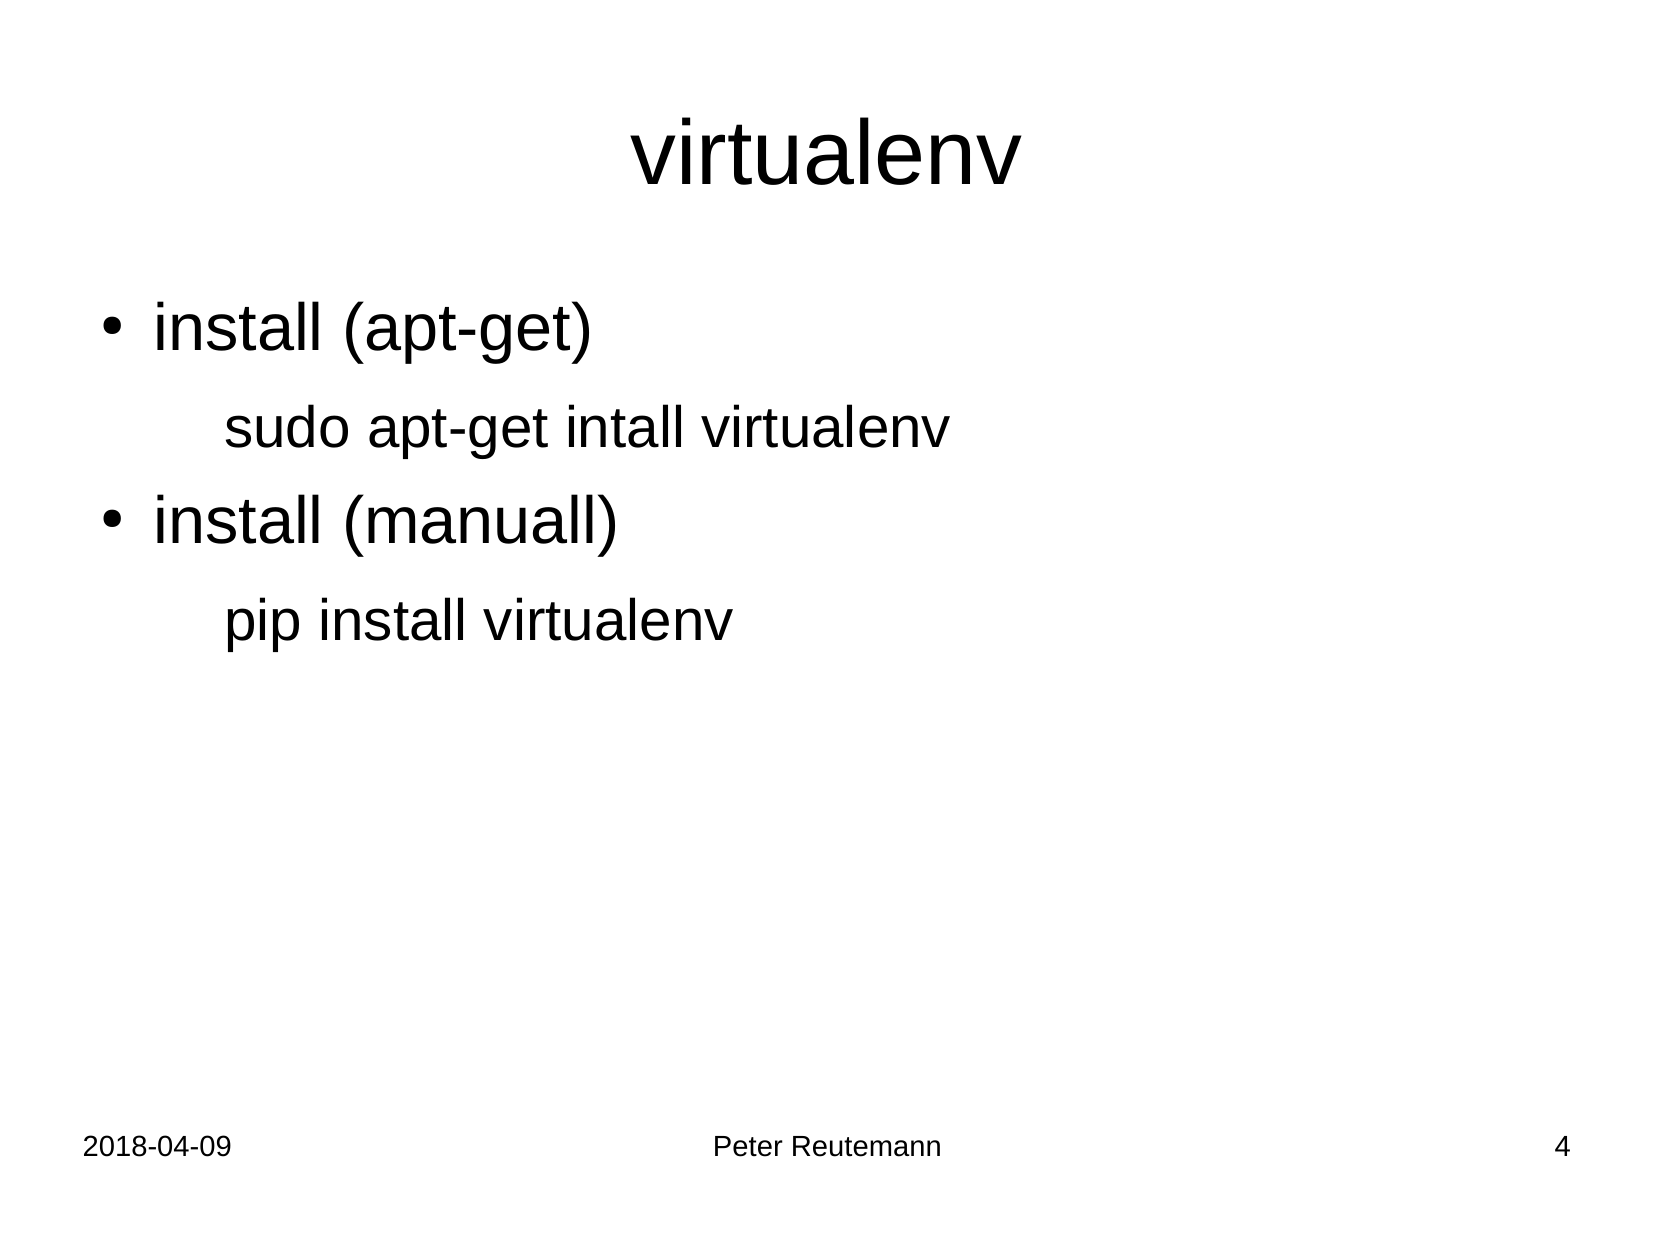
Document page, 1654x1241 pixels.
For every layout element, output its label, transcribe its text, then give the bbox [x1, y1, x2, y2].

list install (apt-get) sudo apt-get intall virtualenv install (manuall) pip install virtualenv [82, 290, 1538, 1010]
title virtualenv [82, 49, 1571, 257]
